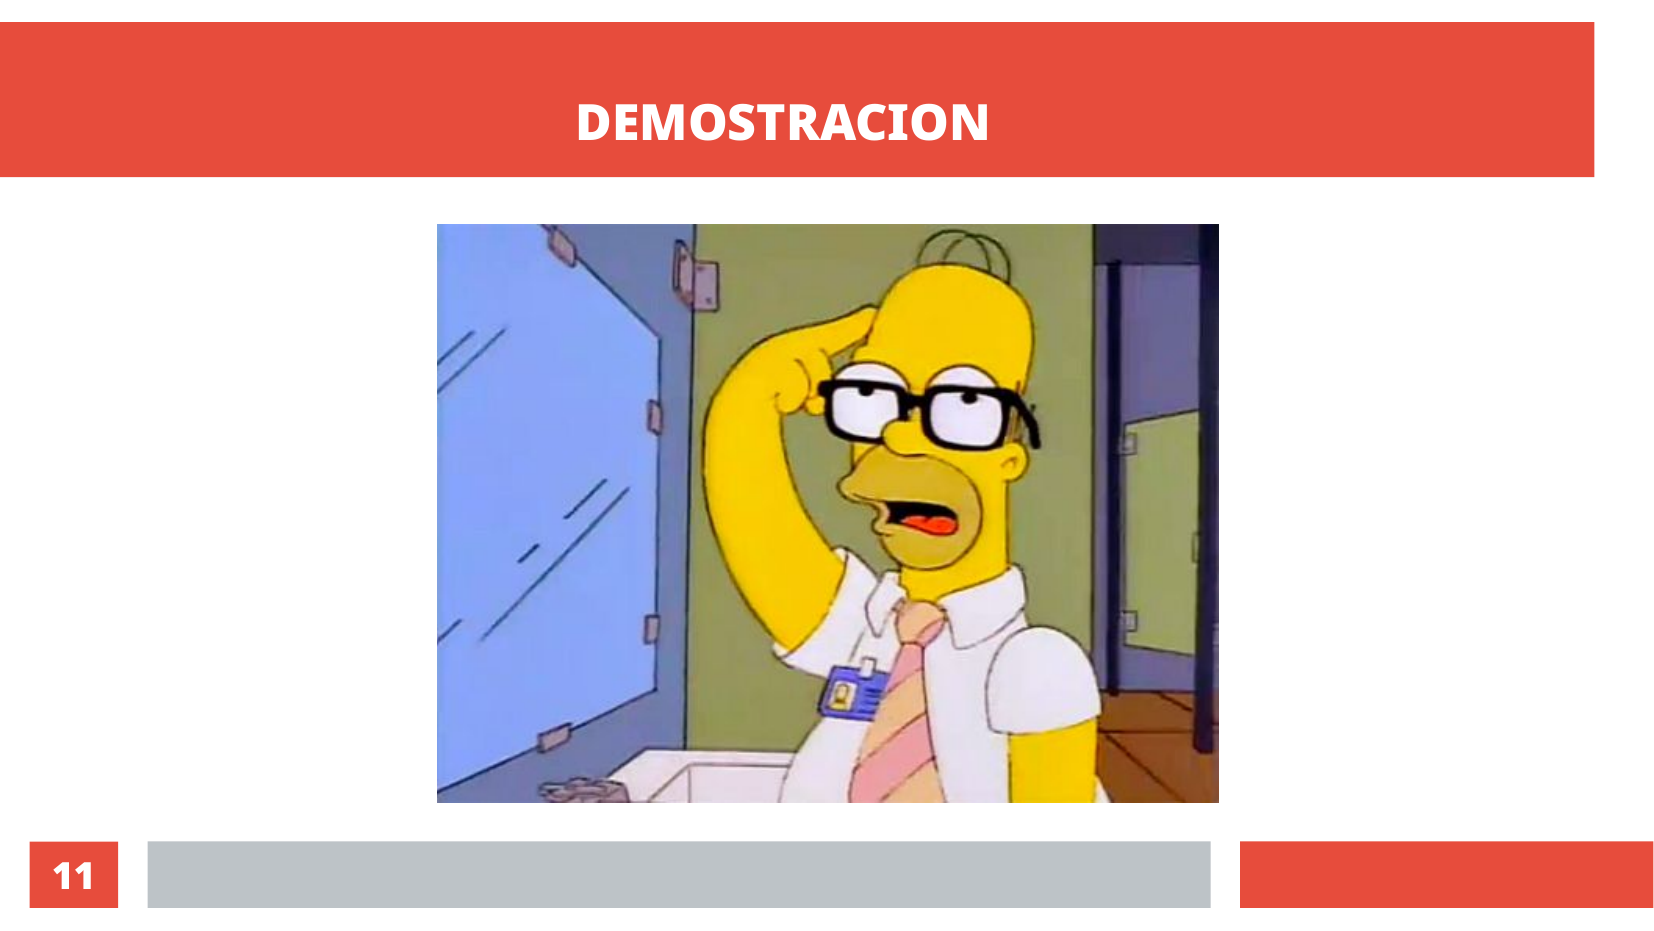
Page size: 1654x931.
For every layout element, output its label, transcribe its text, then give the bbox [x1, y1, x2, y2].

title DEMOSTRACION [59, 44, 1595, 156]
picture [437, 224, 1219, 803]
